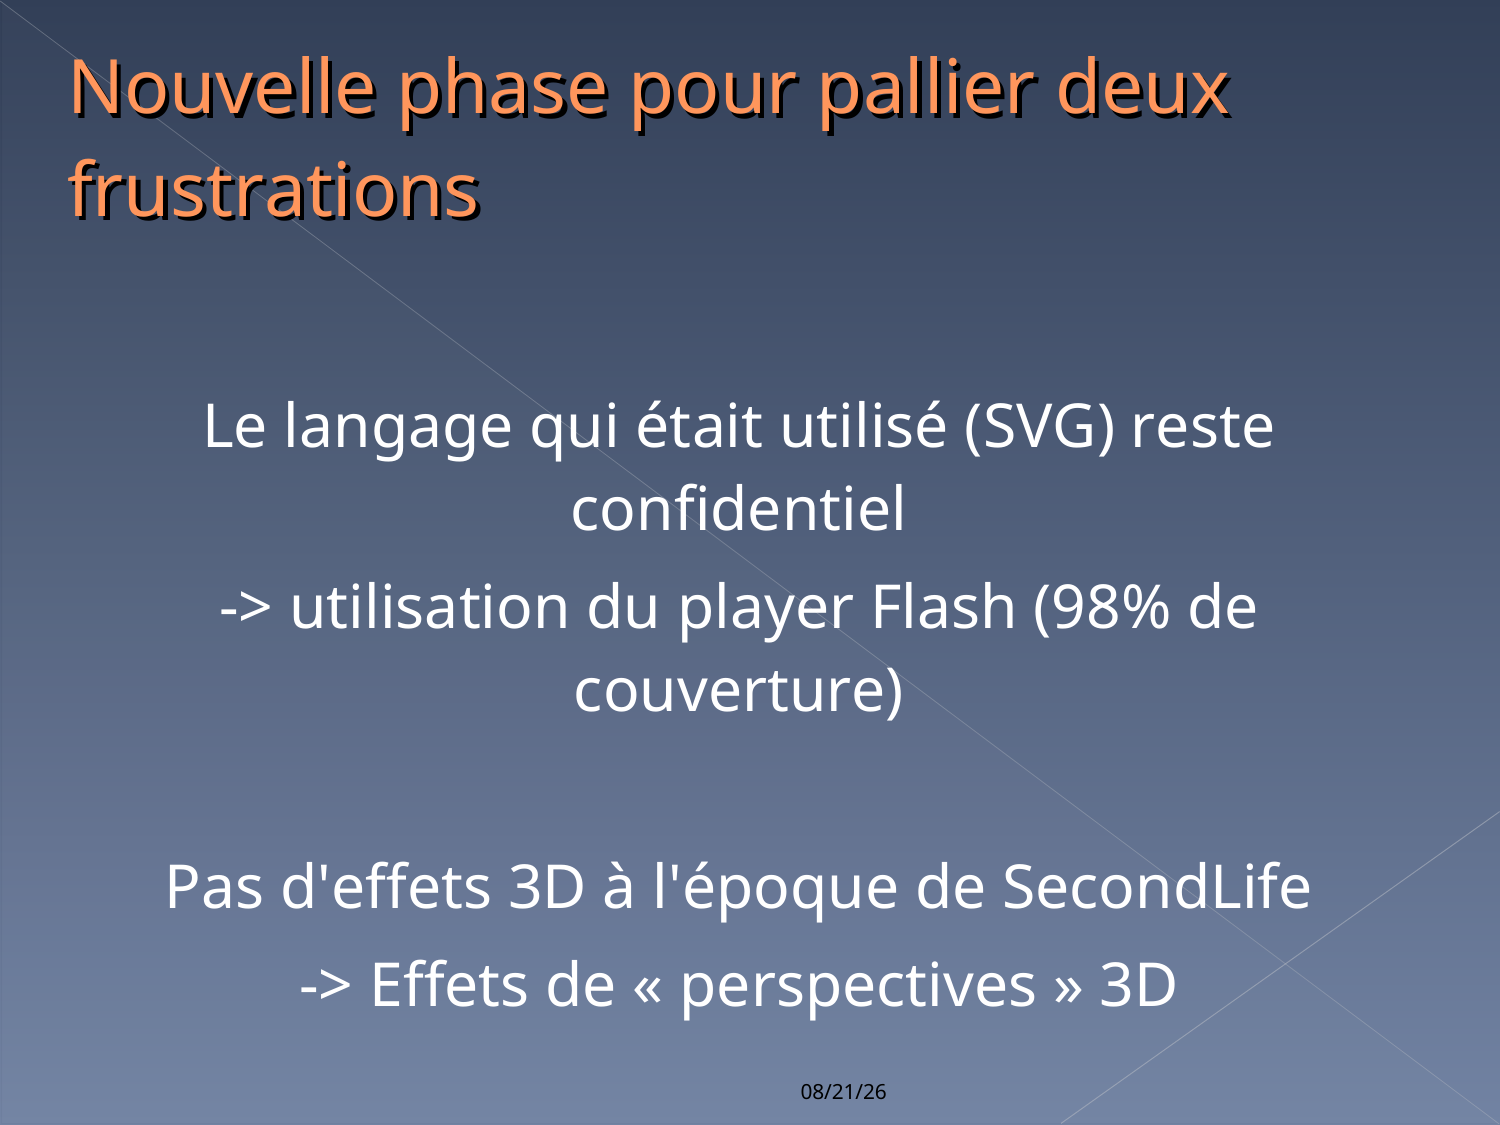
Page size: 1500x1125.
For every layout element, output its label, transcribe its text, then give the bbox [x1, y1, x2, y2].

title Nouvelle phase pour pallier deux frustrations [67, 46, 1418, 226]
subtitle Le langage qui était utilisé (SVG) reste confidentiel -> utilisation du player Flash (98% de couverture) Pas d'effets 3D à l'époque de SecondLife -> Effets de « perspectives » 3D [53, 401, 1425, 1006]
